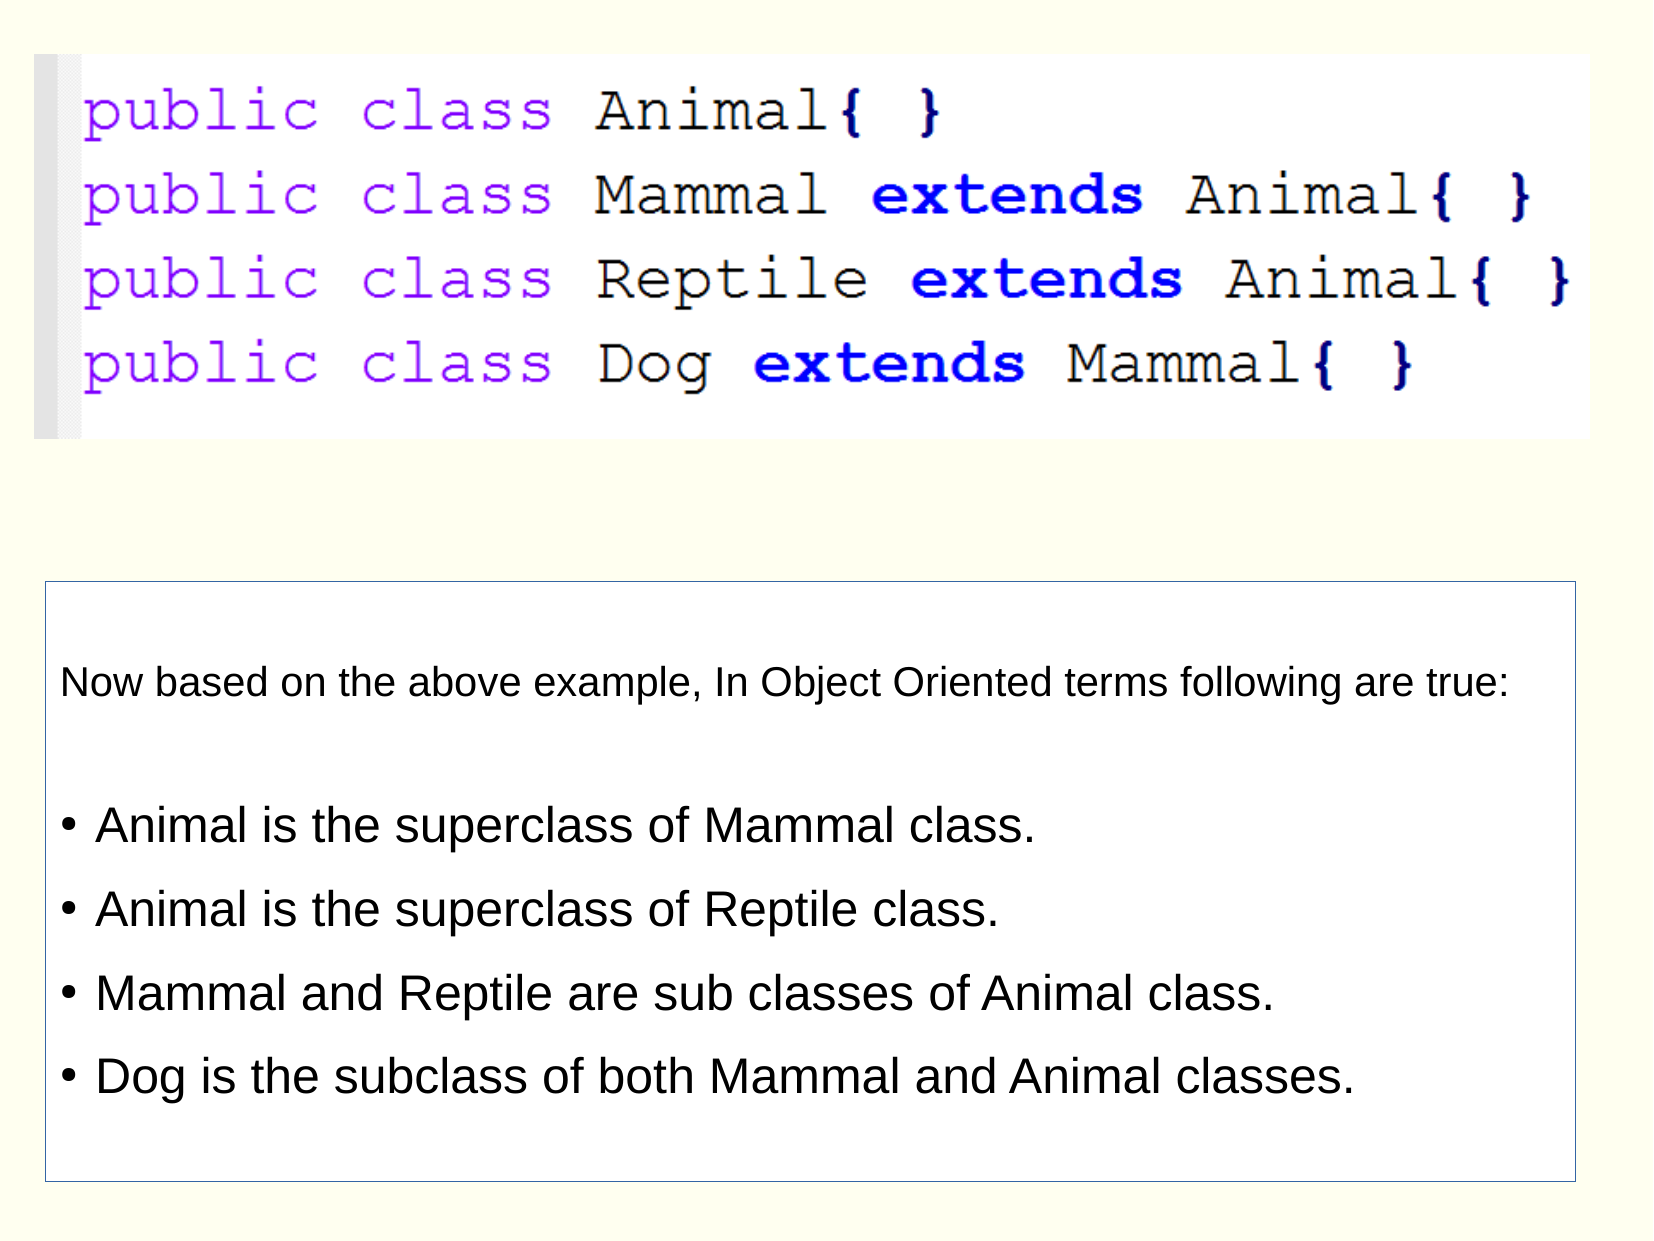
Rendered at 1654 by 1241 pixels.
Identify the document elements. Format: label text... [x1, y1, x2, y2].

picture [34, 54, 1590, 439]
text_box Now based on the above example, In Object Oriented terms following are true: Animal is the superclass of Mammal class. Animal is the superclass of Reptile class. Mammal and Reptile are sub classes of Animal class. Dog is the subclass of both Mammal and Animal classes. [45, 581, 1576, 1182]
